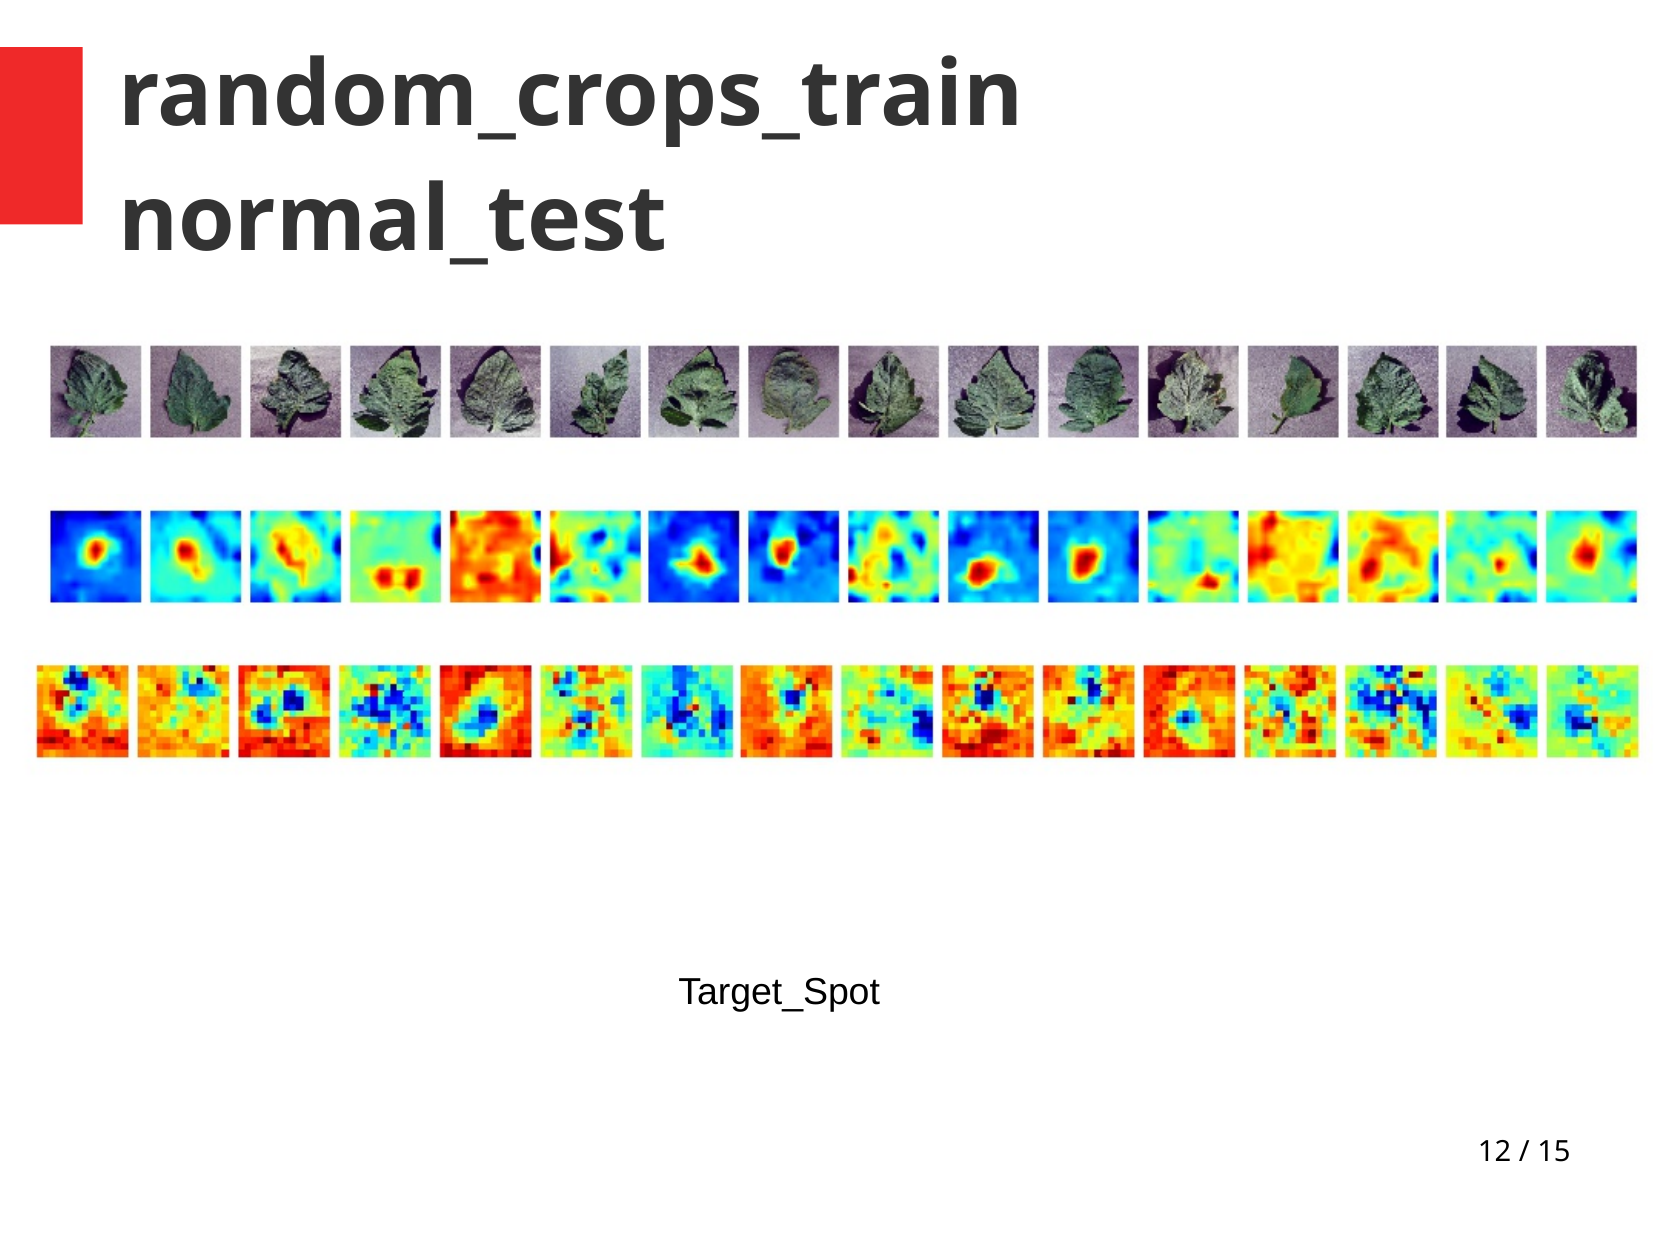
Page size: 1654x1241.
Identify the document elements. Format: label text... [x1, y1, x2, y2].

title random_crops_train normal_test [118, 45, 1571, 260]
text_box Target_Spot [663, 963, 1006, 1021]
picture [0, 650, 1654, 796]
picture [0, 494, 1654, 640]
picture [0, 329, 1654, 475]
